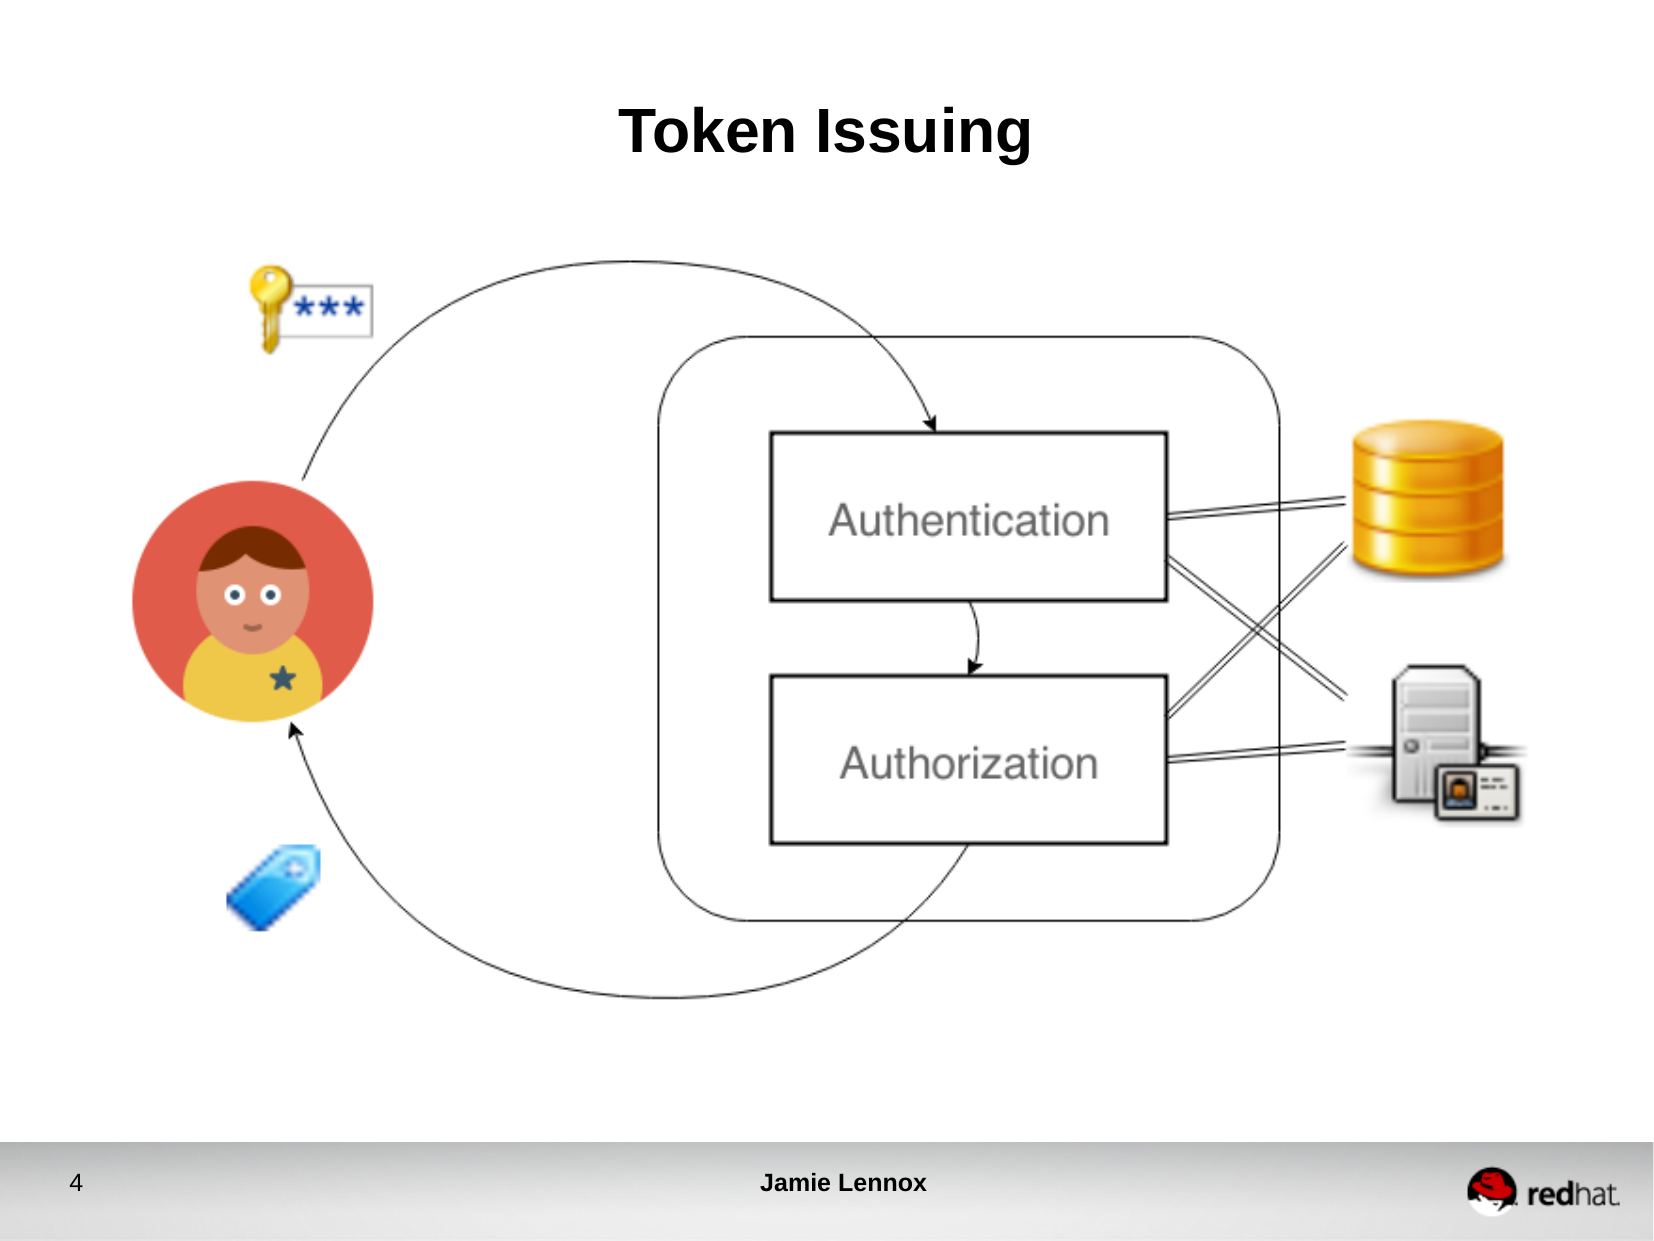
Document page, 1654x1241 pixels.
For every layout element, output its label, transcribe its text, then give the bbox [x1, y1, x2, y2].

title Token Issuing [82, 37, 1571, 226]
picture [129, 244, 1533, 1039]
picture [0, 1142, 1654, 1241]
